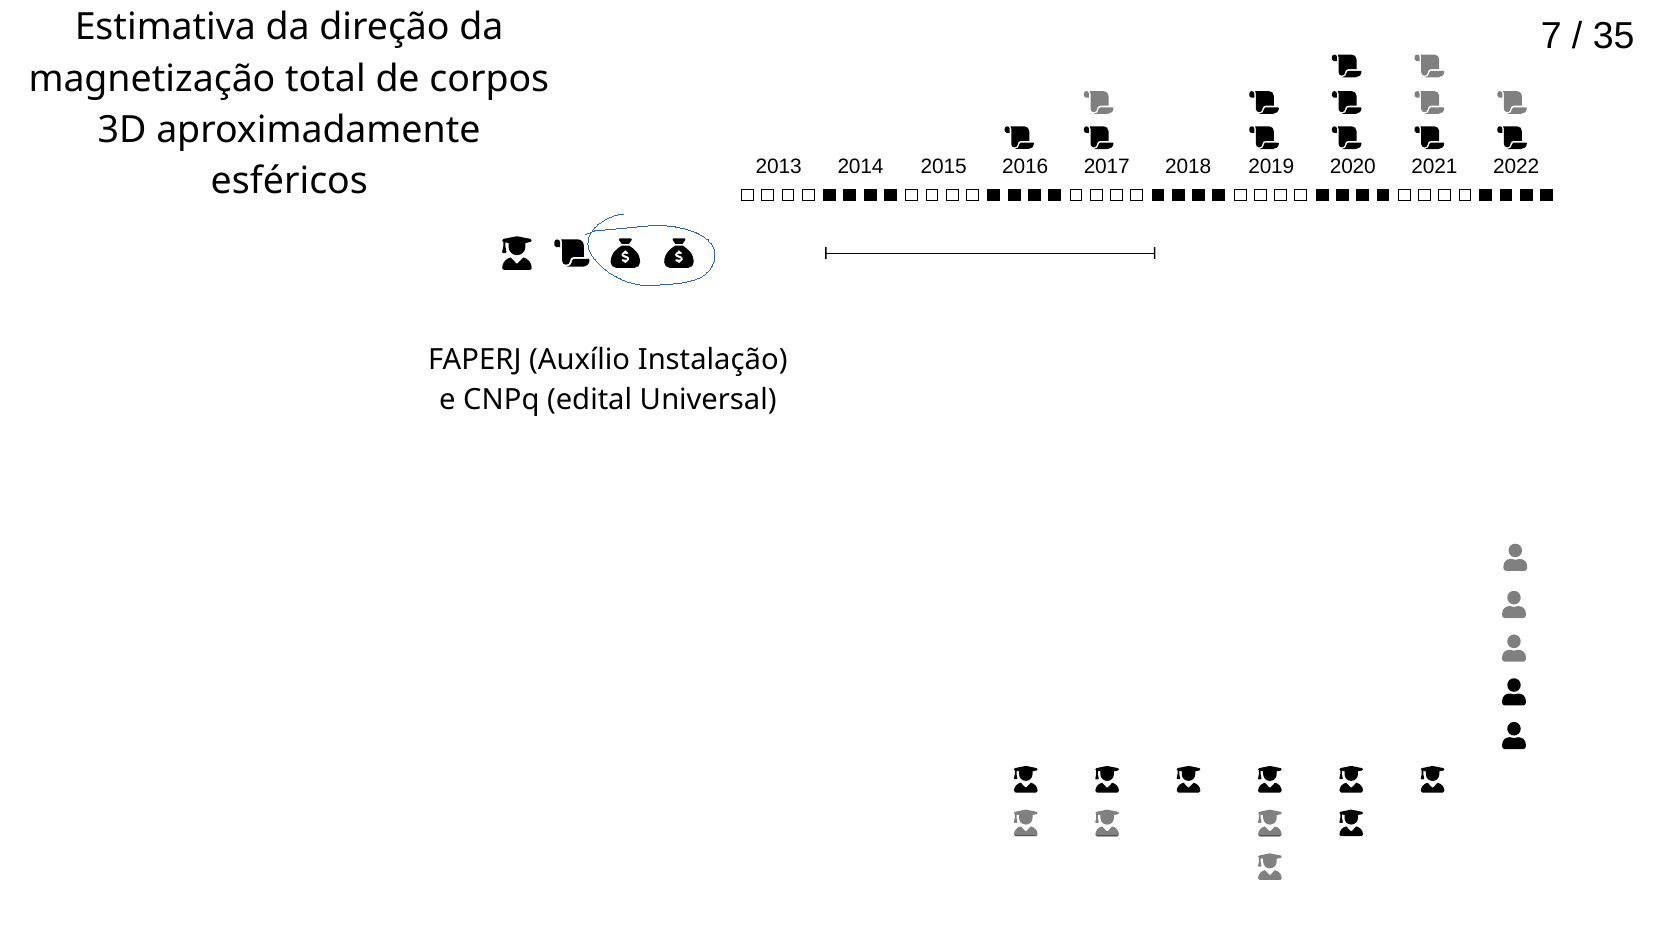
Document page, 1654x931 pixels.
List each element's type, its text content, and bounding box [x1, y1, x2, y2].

text_box [966, 189, 979, 201]
text_box [1294, 189, 1307, 201]
text_box [1274, 189, 1287, 201]
picture [1414, 124, 1445, 151]
text_box [1257, 851, 1284, 880]
text_box [1008, 189, 1021, 201]
text_box [1316, 189, 1329, 201]
text_box [761, 189, 774, 201]
text_box [987, 189, 1000, 201]
picture [1420, 766, 1445, 793]
text_box [1048, 189, 1061, 201]
text_box [946, 189, 959, 201]
text_box [884, 189, 897, 201]
text_box FAPERJ (Auxílio Instalação) e CNPq (edital Universal) [413, 301, 804, 455]
text_box [1418, 189, 1431, 201]
text_box 2016 [987, 147, 1064, 186]
text_box [1479, 189, 1492, 201]
picture [554, 237, 590, 269]
text_box 2015 [905, 147, 982, 186]
text_box [1093, 806, 1120, 836]
text_box [741, 189, 754, 201]
text_box 2018 [1150, 147, 1227, 186]
text_box [1090, 189, 1103, 201]
picture [1331, 52, 1362, 79]
picture [1004, 124, 1035, 151]
picture [1331, 89, 1362, 116]
picture [664, 238, 694, 268]
text_box <number> / 35 [1375, 0, 1654, 71]
text_box [1540, 189, 1553, 201]
picture [1339, 765, 1364, 793]
text_box [1254, 189, 1267, 201]
text_box [1501, 634, 1528, 663]
text_box [1192, 189, 1205, 201]
text_box [1501, 590, 1528, 619]
text_box [1172, 189, 1185, 201]
text_box [1013, 806, 1040, 836]
picture [1258, 766, 1282, 793]
text_box 2017 [1068, 147, 1145, 186]
text_box [864, 189, 877, 201]
text_box [1070, 189, 1082, 201]
text_box [1130, 189, 1143, 201]
text_box [1234, 189, 1247, 201]
text_box 2019 [1233, 147, 1310, 186]
text_box [1152, 189, 1164, 201]
text_box [905, 189, 918, 201]
text_box 2013 [740, 147, 817, 186]
text_box [1496, 83, 1529, 119]
picture [1249, 89, 1279, 116]
picture [1339, 809, 1364, 837]
text_box [1083, 83, 1115, 119]
text_box [782, 189, 794, 201]
picture [1013, 765, 1038, 793]
text_box [1028, 189, 1041, 201]
text_box [823, 189, 836, 201]
picture [1502, 678, 1526, 706]
picture [1497, 124, 1527, 151]
text_box [1520, 189, 1533, 201]
picture [1095, 766, 1119, 793]
text_box [1257, 806, 1284, 836]
text_box 2014 [822, 147, 899, 186]
text_box [1413, 46, 1446, 82]
text_box 2020 [1315, 147, 1391, 186]
text_box [1336, 189, 1349, 201]
text_box [1377, 189, 1389, 201]
text_box 2022 [1478, 147, 1555, 186]
text_box [802, 189, 815, 201]
picture [1502, 721, 1526, 750]
picture [502, 236, 532, 270]
picture [1331, 124, 1362, 151]
picture [1083, 124, 1114, 151]
text_box [1502, 542, 1529, 572]
text_box [1459, 189, 1471, 201]
text_box 2021 [1396, 147, 1473, 186]
text_box [1356, 189, 1369, 201]
text_box [926, 189, 938, 201]
text_box [1398, 189, 1411, 201]
text_box [1212, 189, 1225, 201]
text_box [1110, 189, 1123, 201]
picture [1249, 124, 1279, 151]
text_box [1438, 189, 1451, 201]
text_box Estimativa da direção da magnetização total de corpos 3D aproximadamente esféricos [11, 39, 567, 165]
picture [610, 238, 641, 268]
picture [1176, 765, 1201, 793]
text_box [843, 189, 856, 201]
text_box [1500, 189, 1512, 201]
text_box [1413, 83, 1446, 119]
